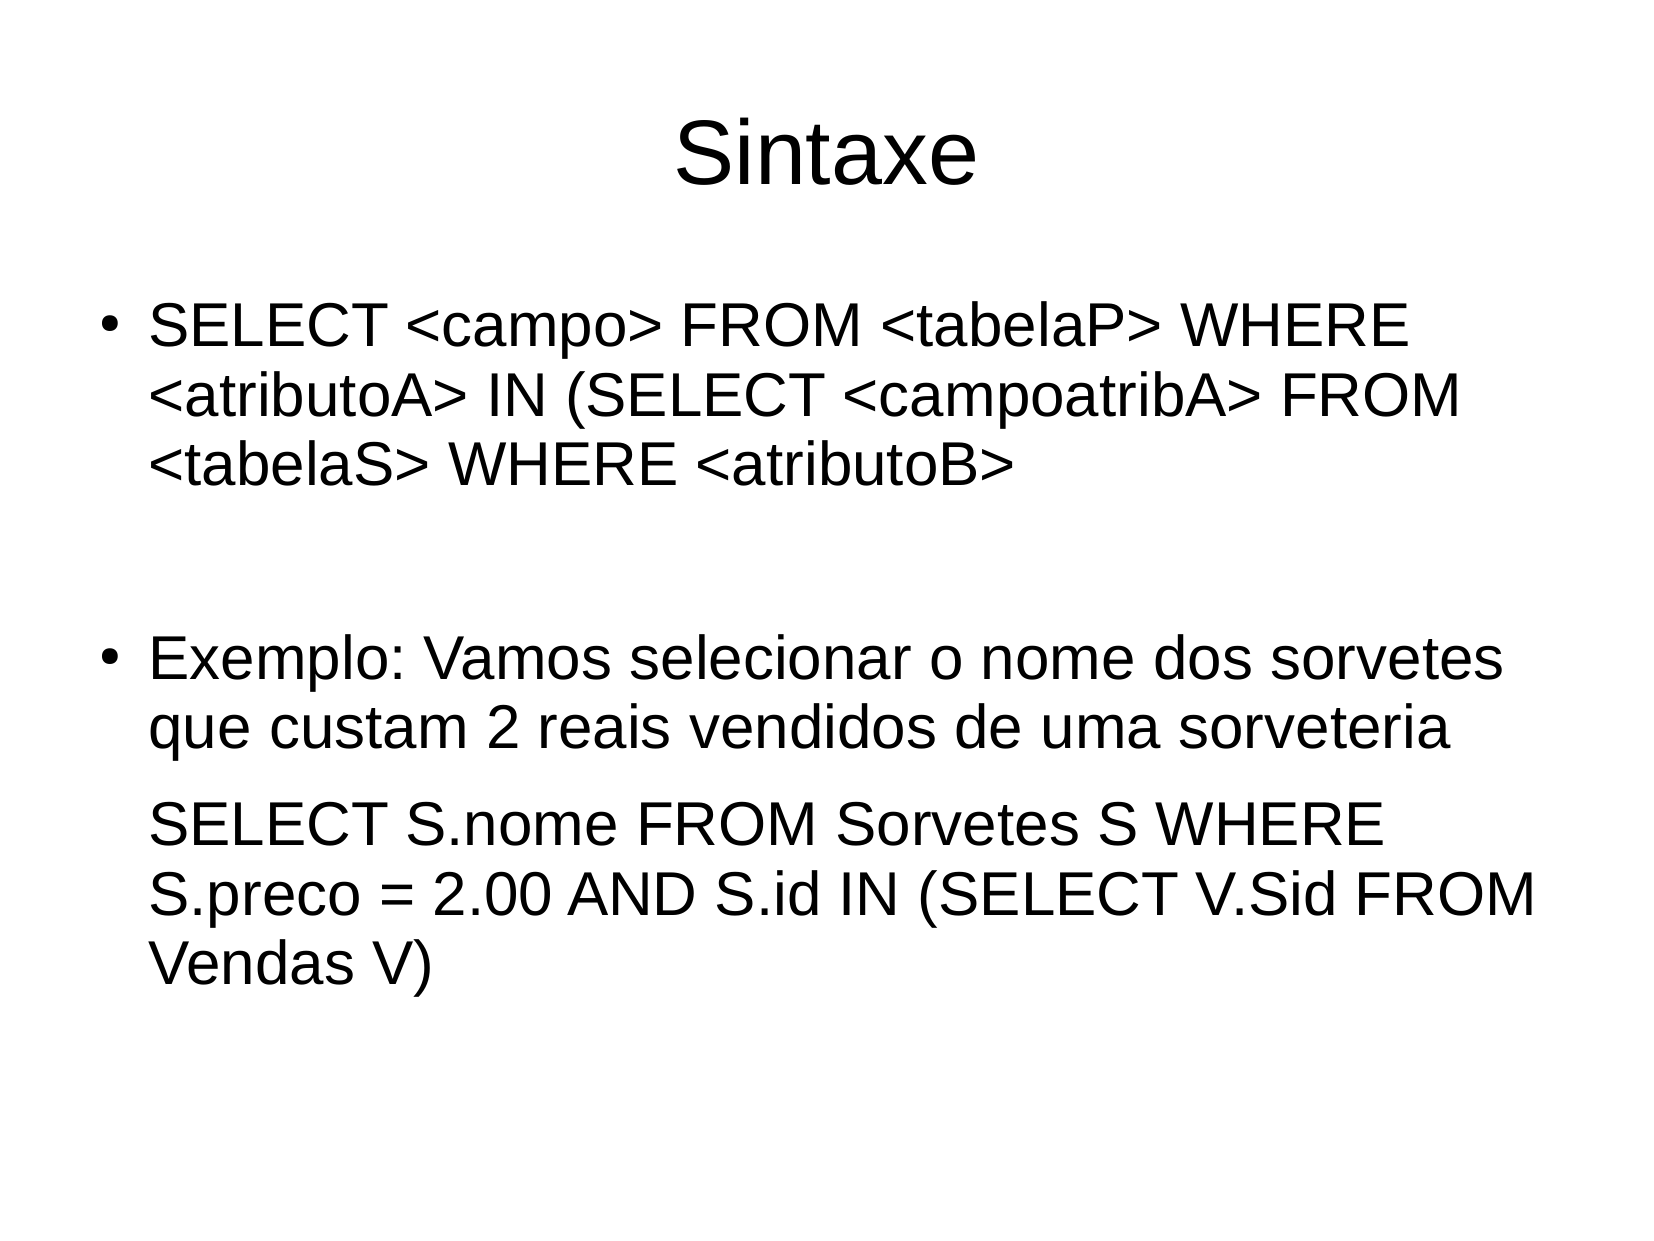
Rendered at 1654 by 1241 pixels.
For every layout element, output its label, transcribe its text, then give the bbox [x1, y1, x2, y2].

title Sintaxe [82, 49, 1571, 257]
list SELECT <campo> FROM <tabelaP> WHERE <atributoA> IN (SELECT <campoatribA> FROM <tabelaS> WHERE <atributoB> Exemplo: Vamos selecionar o nome dos sorvetes que custam 2 reais vendidos de uma sorveteria SELECT S.nome FROM Sorvetes S WHERE S.preco = 2.00 AND S.id IN (SELECT V.Sid FROM Vendas V) [82, 290, 1571, 1010]
